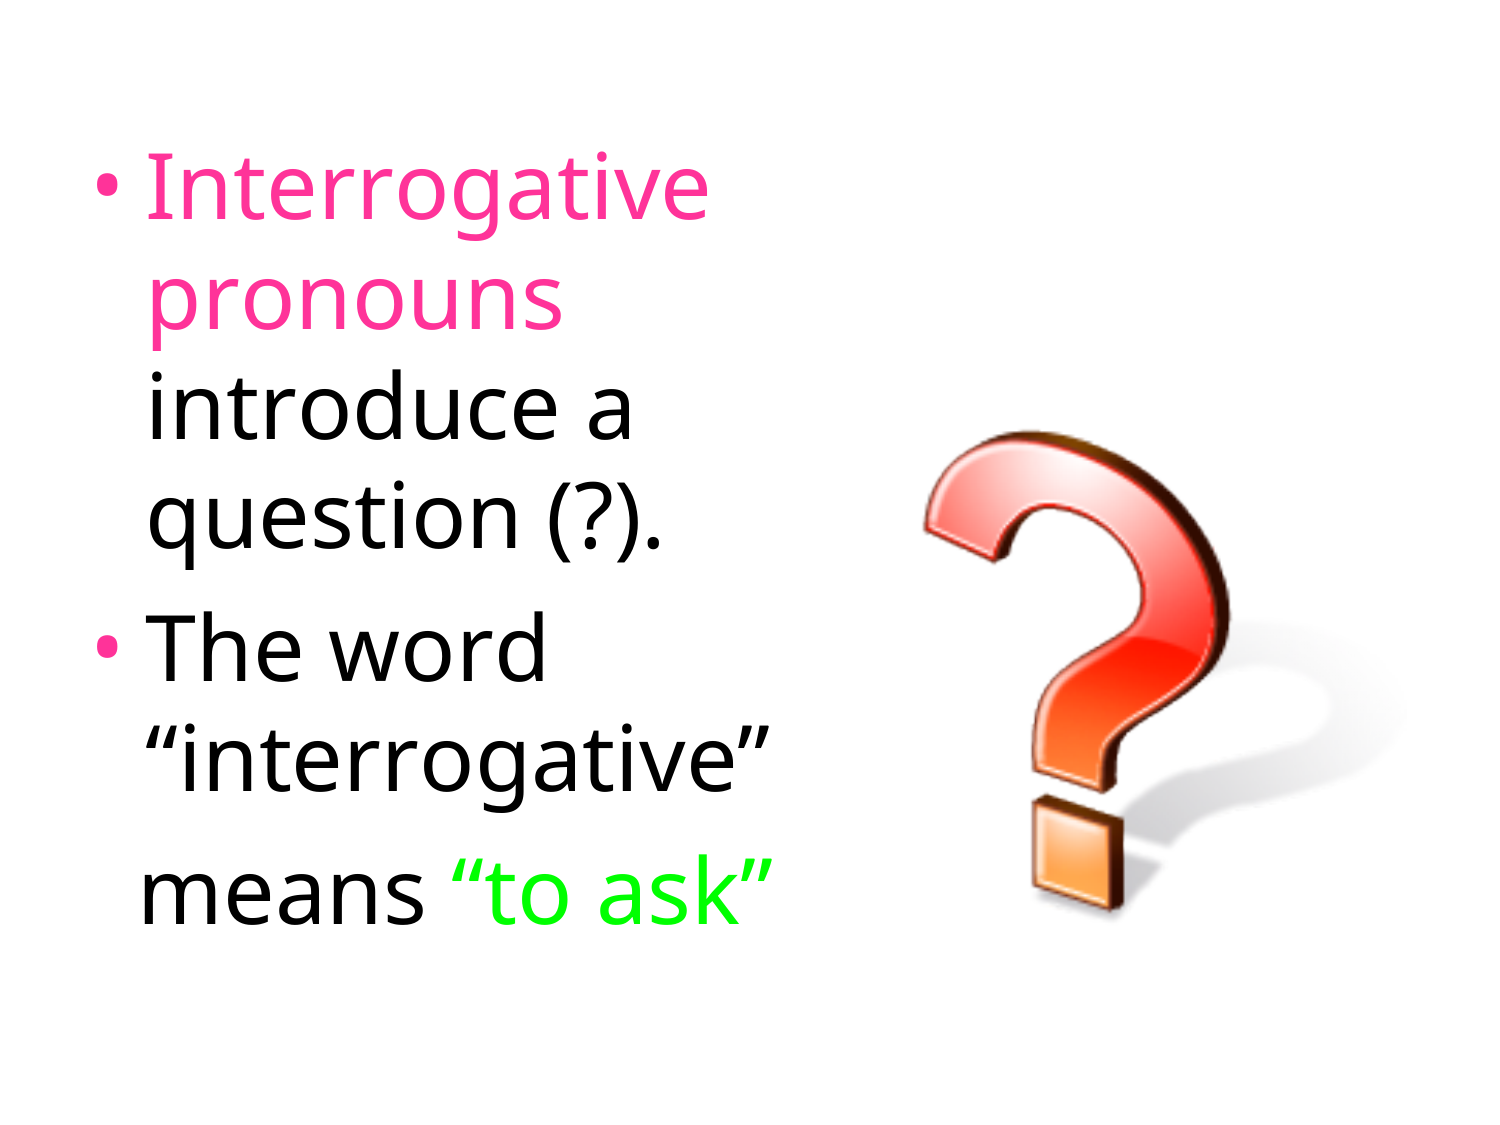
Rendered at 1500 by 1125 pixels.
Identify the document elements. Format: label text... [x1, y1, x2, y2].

text_box Interrogative pronouns introduce a question (?). The word “interrogative” means “to ask” [74, 120, 876, 1113]
picture [849, 399, 1407, 957]
